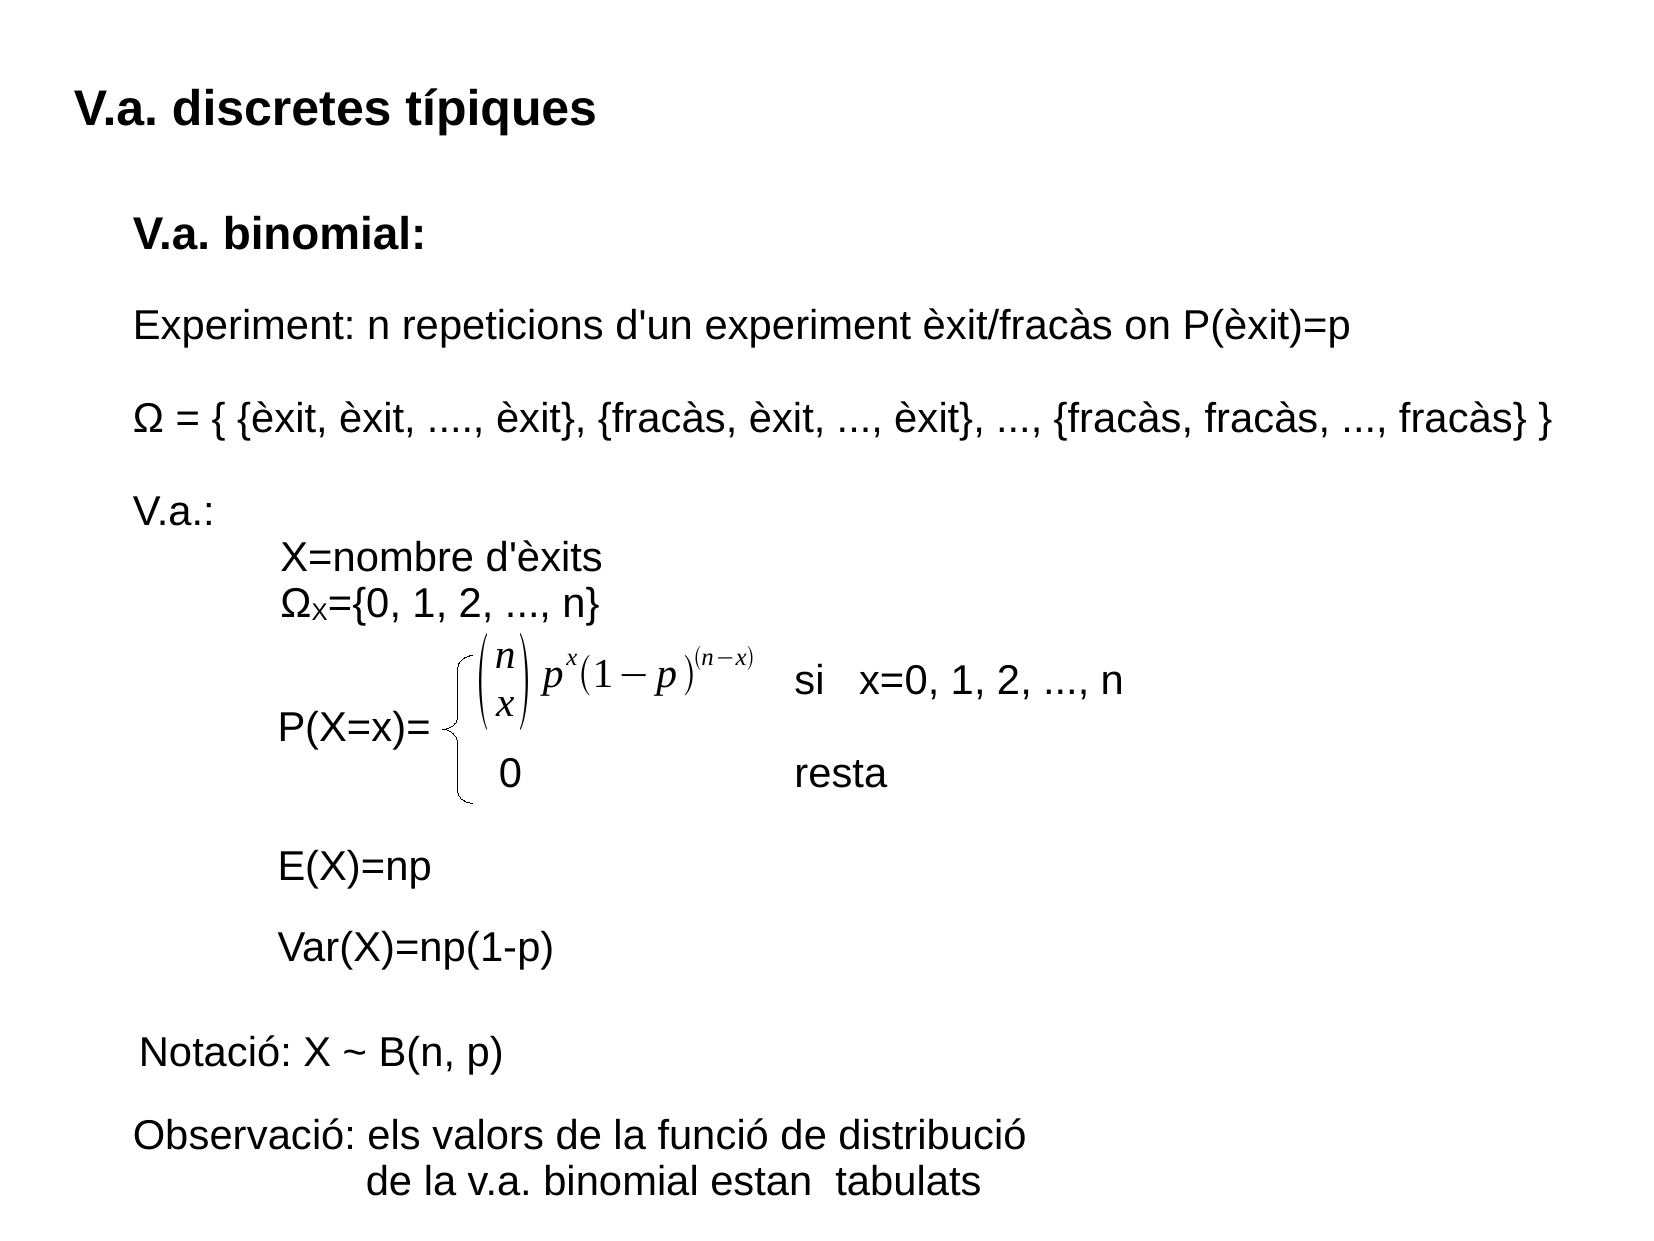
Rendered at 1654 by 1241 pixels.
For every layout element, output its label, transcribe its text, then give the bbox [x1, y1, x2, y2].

text_box V.a. binomial: Experiment: n repeticions d'un experiment èxit/fracàs on P(èxit)=p Ω = { {èxit, èxit, ...., èxit}, {fracàs, èxit, ..., èxit}, ..., {fracàs, fracàs, ..., fracàs} } V.a.: X=nombre d'èxits ΩX={0, 1, 2, ..., n} [118, 200, 1625, 745]
text_box Notació: X ~ B(n, p) [124, 1021, 680, 1104]
text_box V.a. discretes típiques [59, 72, 739, 145]
chart [469, 630, 761, 730]
text_box Observació: els valors de la funció de distribució de la v.a. binomial estan tabulats [118, 1104, 1359, 1213]
text_box si x=0, 1, 2, ..., n P(X=x)= 0 resta E(X)=np Var(X)=np(1-p) [188, 561, 1270, 1027]
